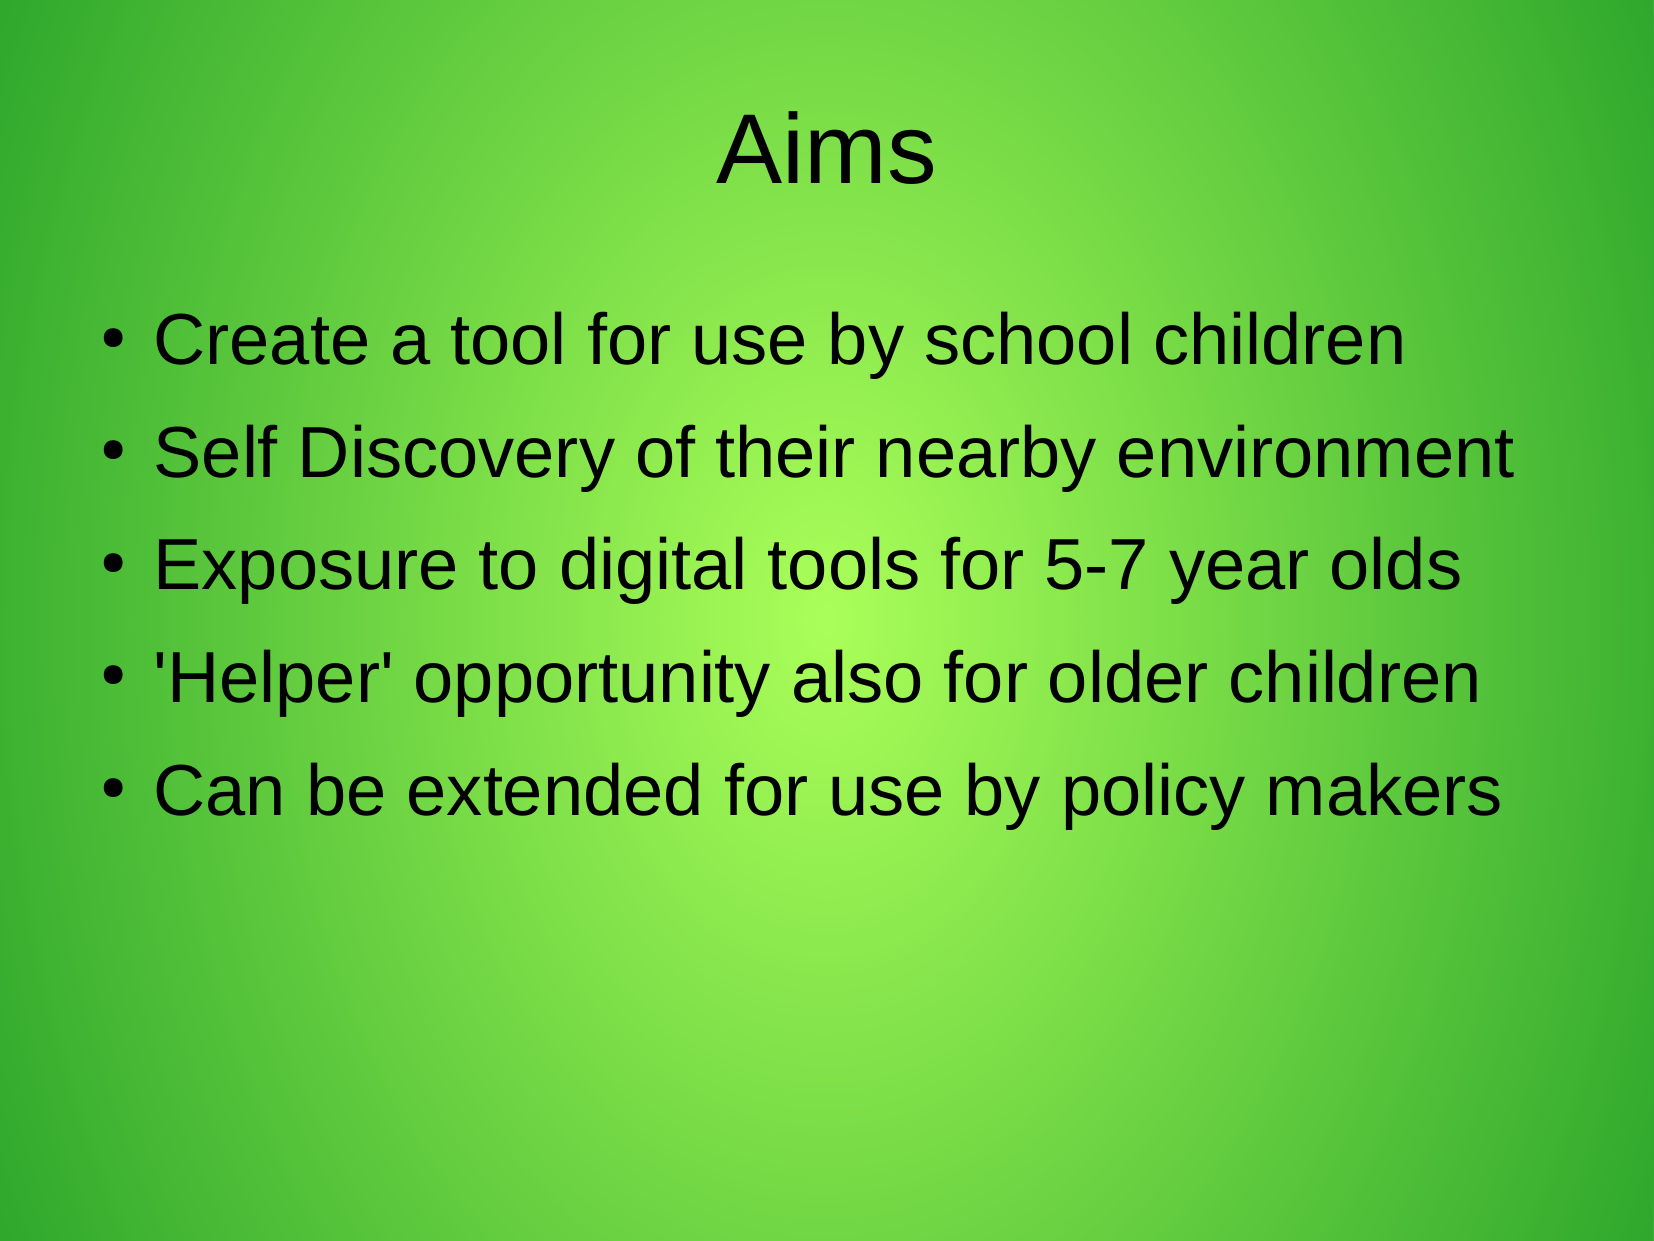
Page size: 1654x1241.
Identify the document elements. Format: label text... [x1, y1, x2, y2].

title Aims [82, 47, 1571, 252]
list Create a tool for use by school children Self Discovery of their nearby environment Exposure to digital tools for 5-7 year olds 'Helper' opportunity also for older children Can be extended for use by policy makers [82, 299, 1571, 1019]
